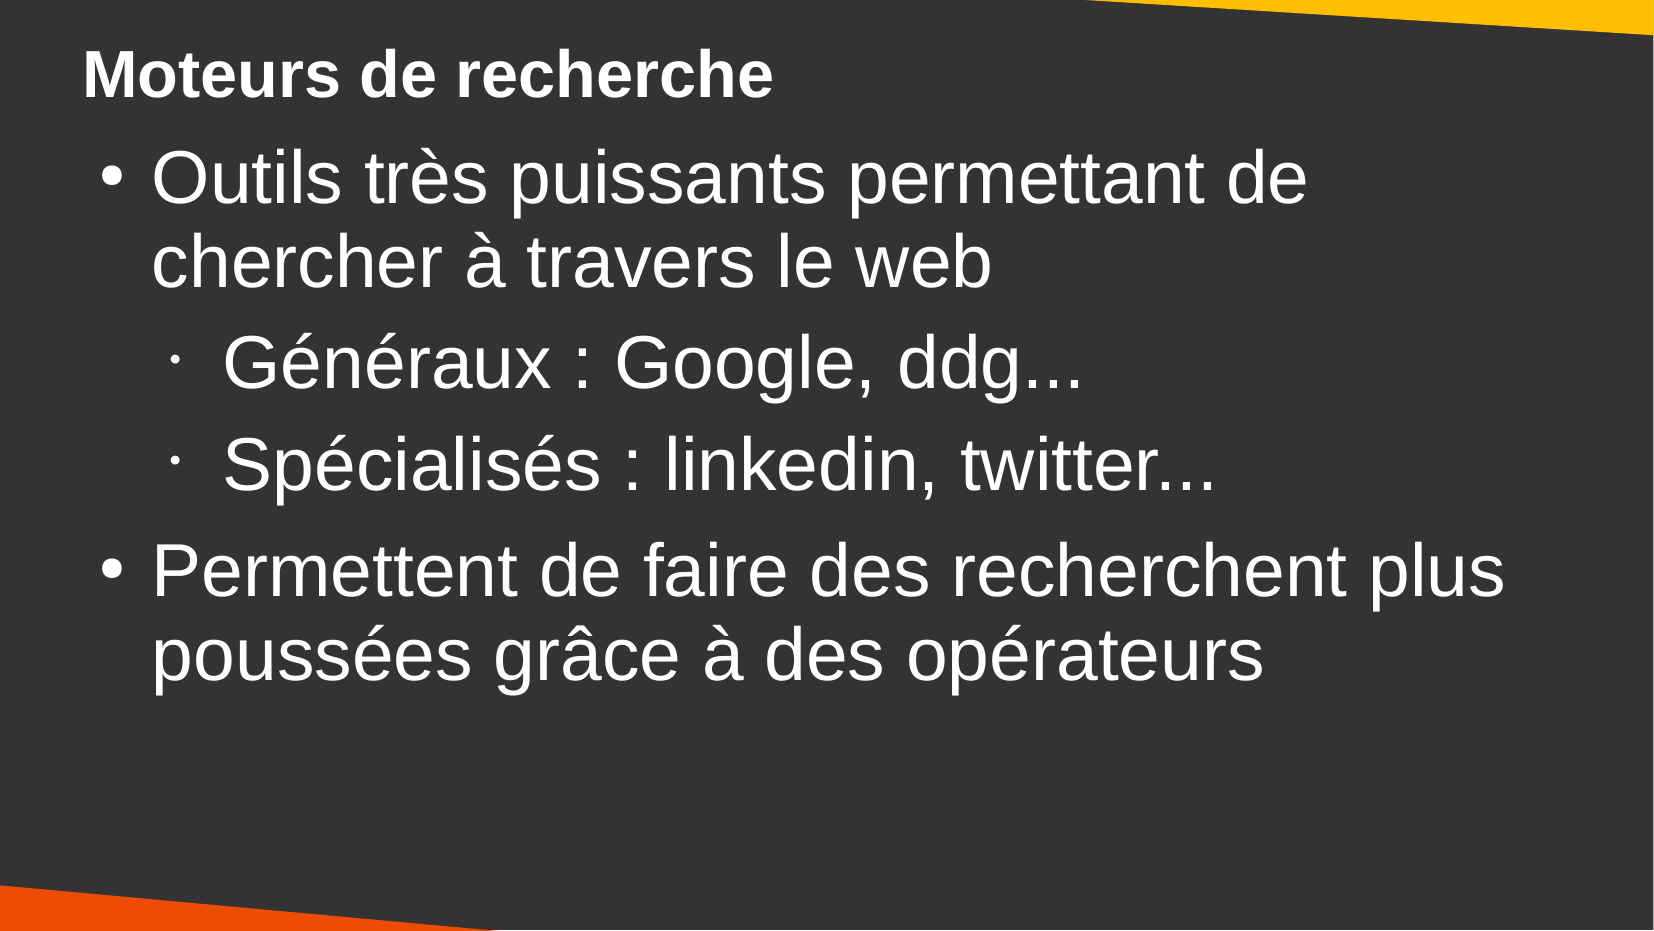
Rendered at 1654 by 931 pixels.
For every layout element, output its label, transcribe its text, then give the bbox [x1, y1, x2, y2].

text_box [1085, 0, 1654, 36]
text_box [0, 885, 499, 931]
list Outils très puissants permettant de chercher à travers le web Généraux : Google, ddg... Spécialisés : linkedin, twitter... Permettent de faire des recherchent plus poussées grâce à des opérateurs [80, 135, 1560, 762]
title Moteurs de recherche [82, 37, 1571, 122]
